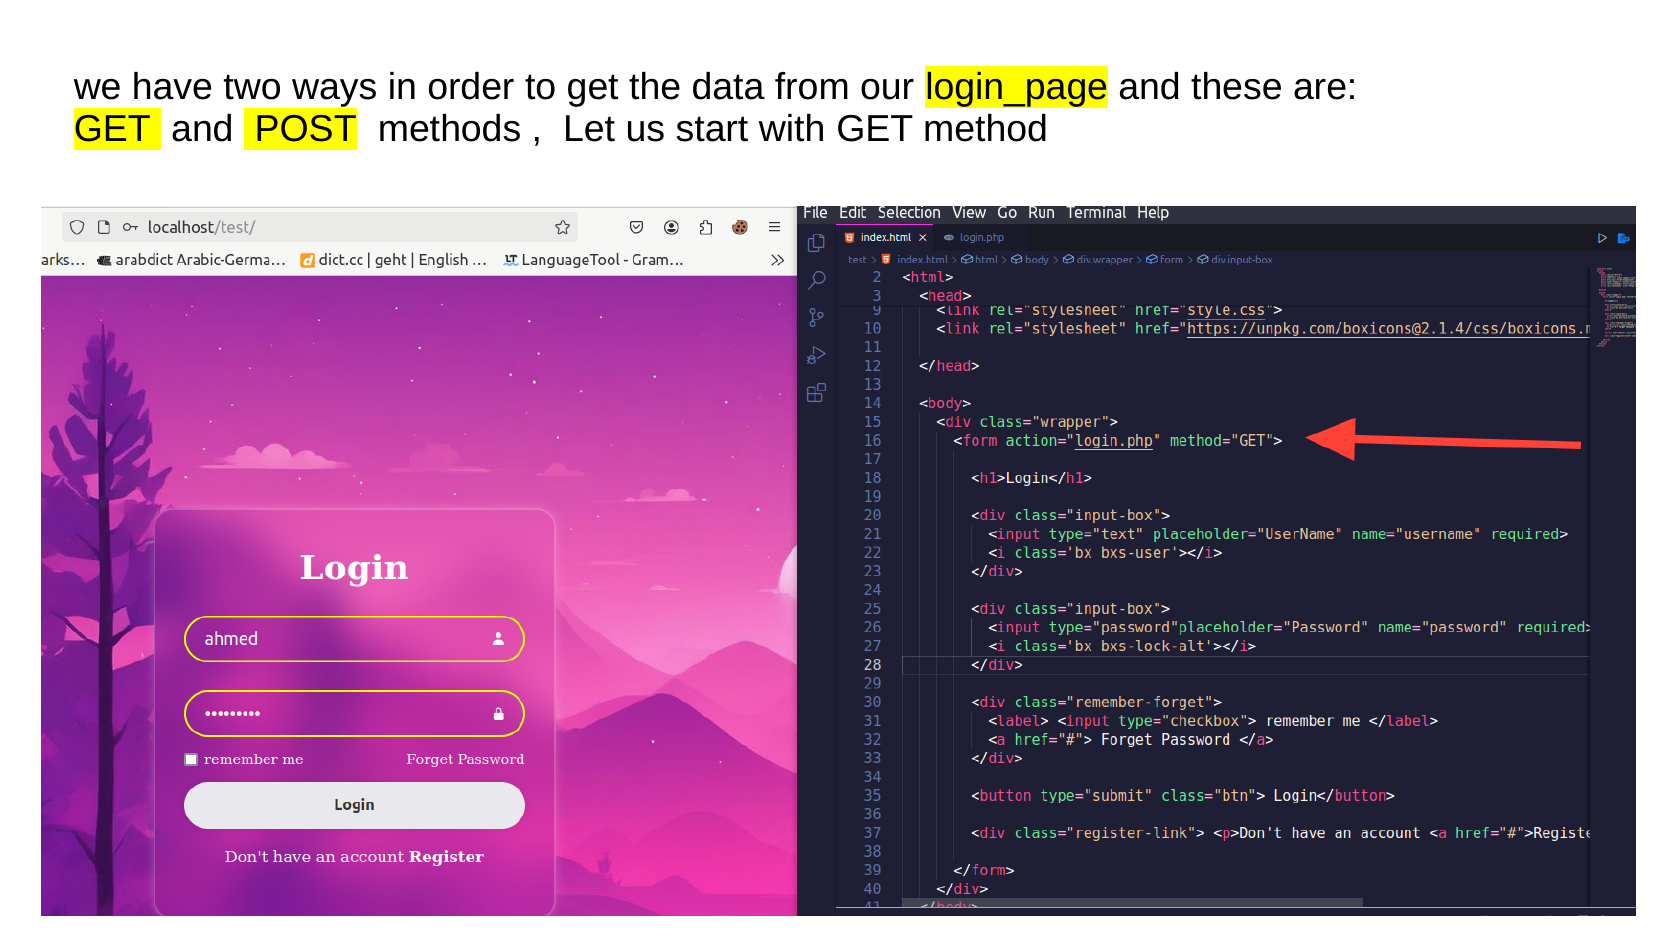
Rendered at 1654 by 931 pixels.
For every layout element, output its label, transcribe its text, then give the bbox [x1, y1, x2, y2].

picture [41, 206, 1636, 916]
text_box we have two ways in order to get the data from our login_page and these are: GET and POST methods , Let us start with GET method [59, 58, 1536, 200]
